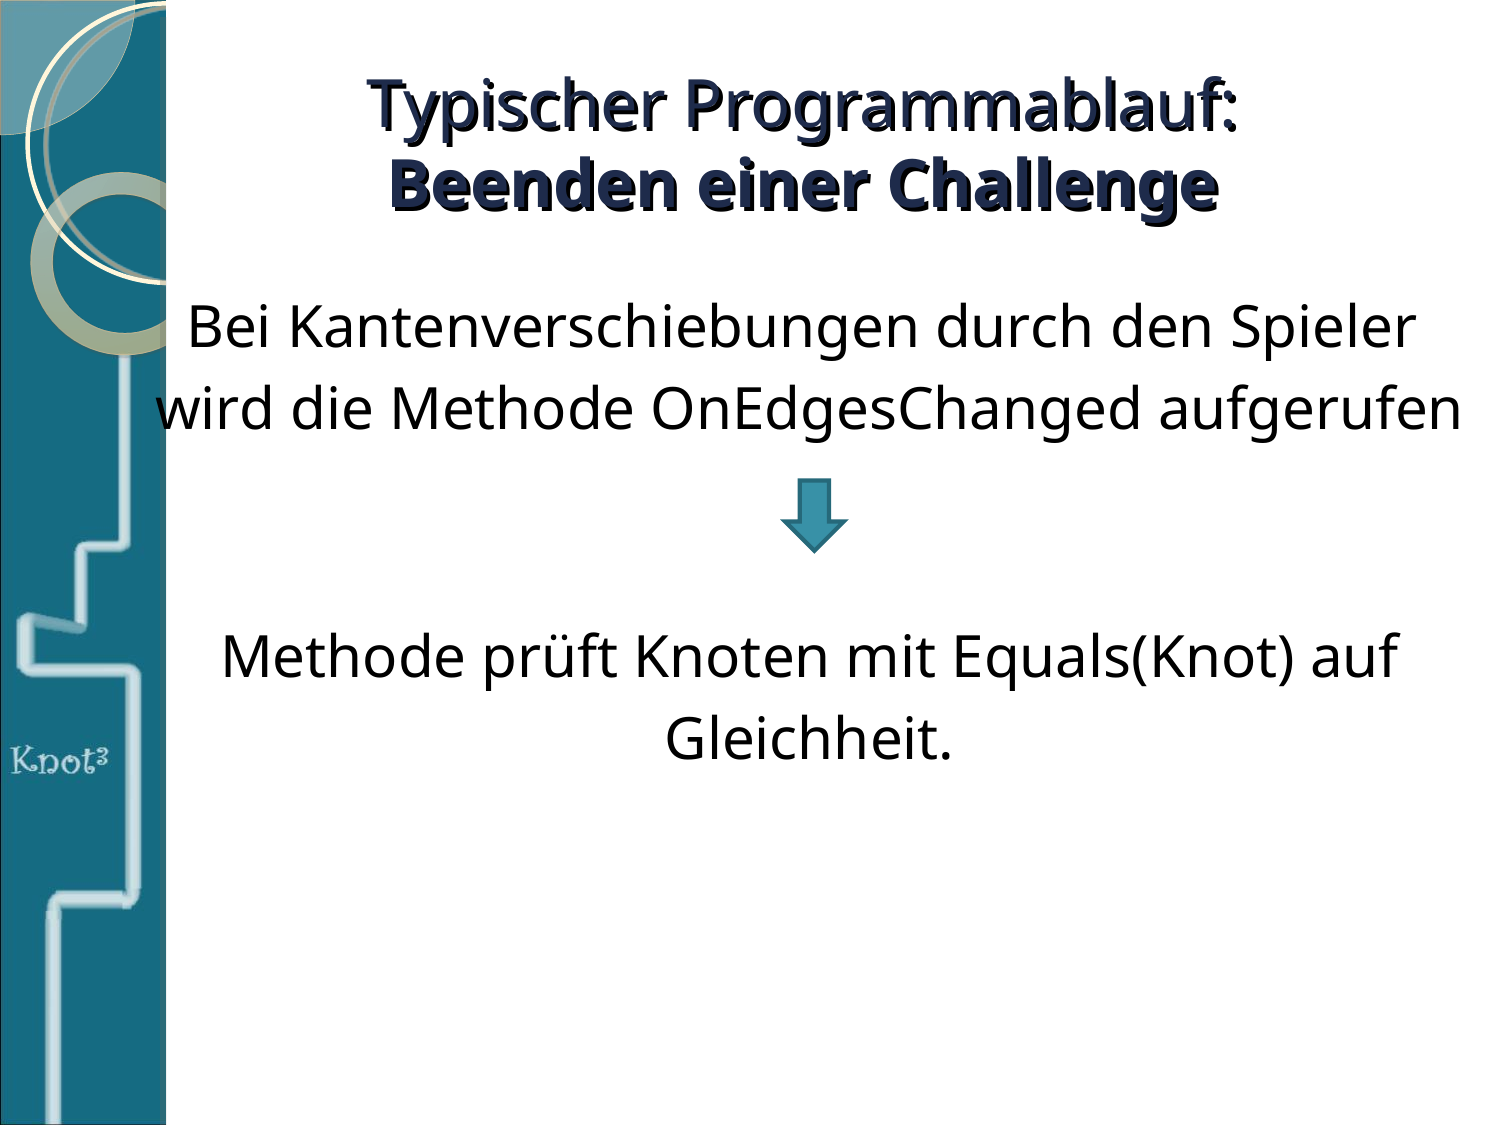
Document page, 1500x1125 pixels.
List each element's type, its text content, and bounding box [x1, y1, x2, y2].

list Bei Kantenverschiebungen durch den Spieler wird die Methode OnEdgesChanged aufgerufen Methode prüft Knoten mit Equals(Knot) auf Gleichheit. [105, 281, 1500, 1069]
title Typischer Programmablauf: Beenden einer Challenge [187, 46, 1418, 235]
picture [0, 11, 166, 1125]
picture [136, 0, 166, 4]
text_box [785, 480, 844, 551]
